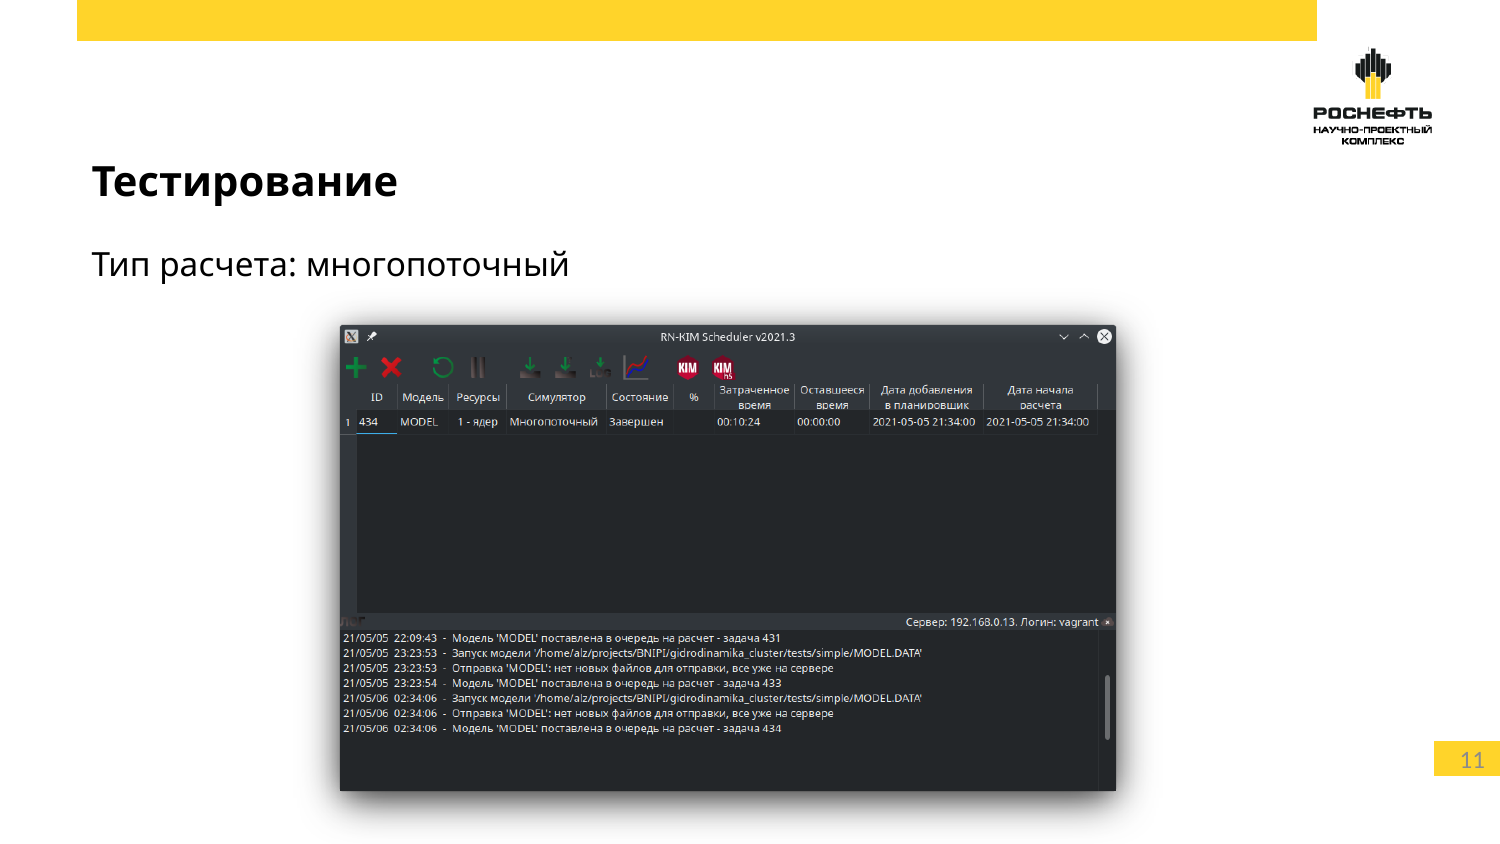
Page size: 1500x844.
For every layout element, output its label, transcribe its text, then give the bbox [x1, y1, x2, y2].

picture [1269, 0, 1500, 236]
picture [285, 280, 1170, 844]
text_box Тип расчета: многопоточный [76, 235, 583, 292]
text_box Тестирование [76, 147, 951, 213]
